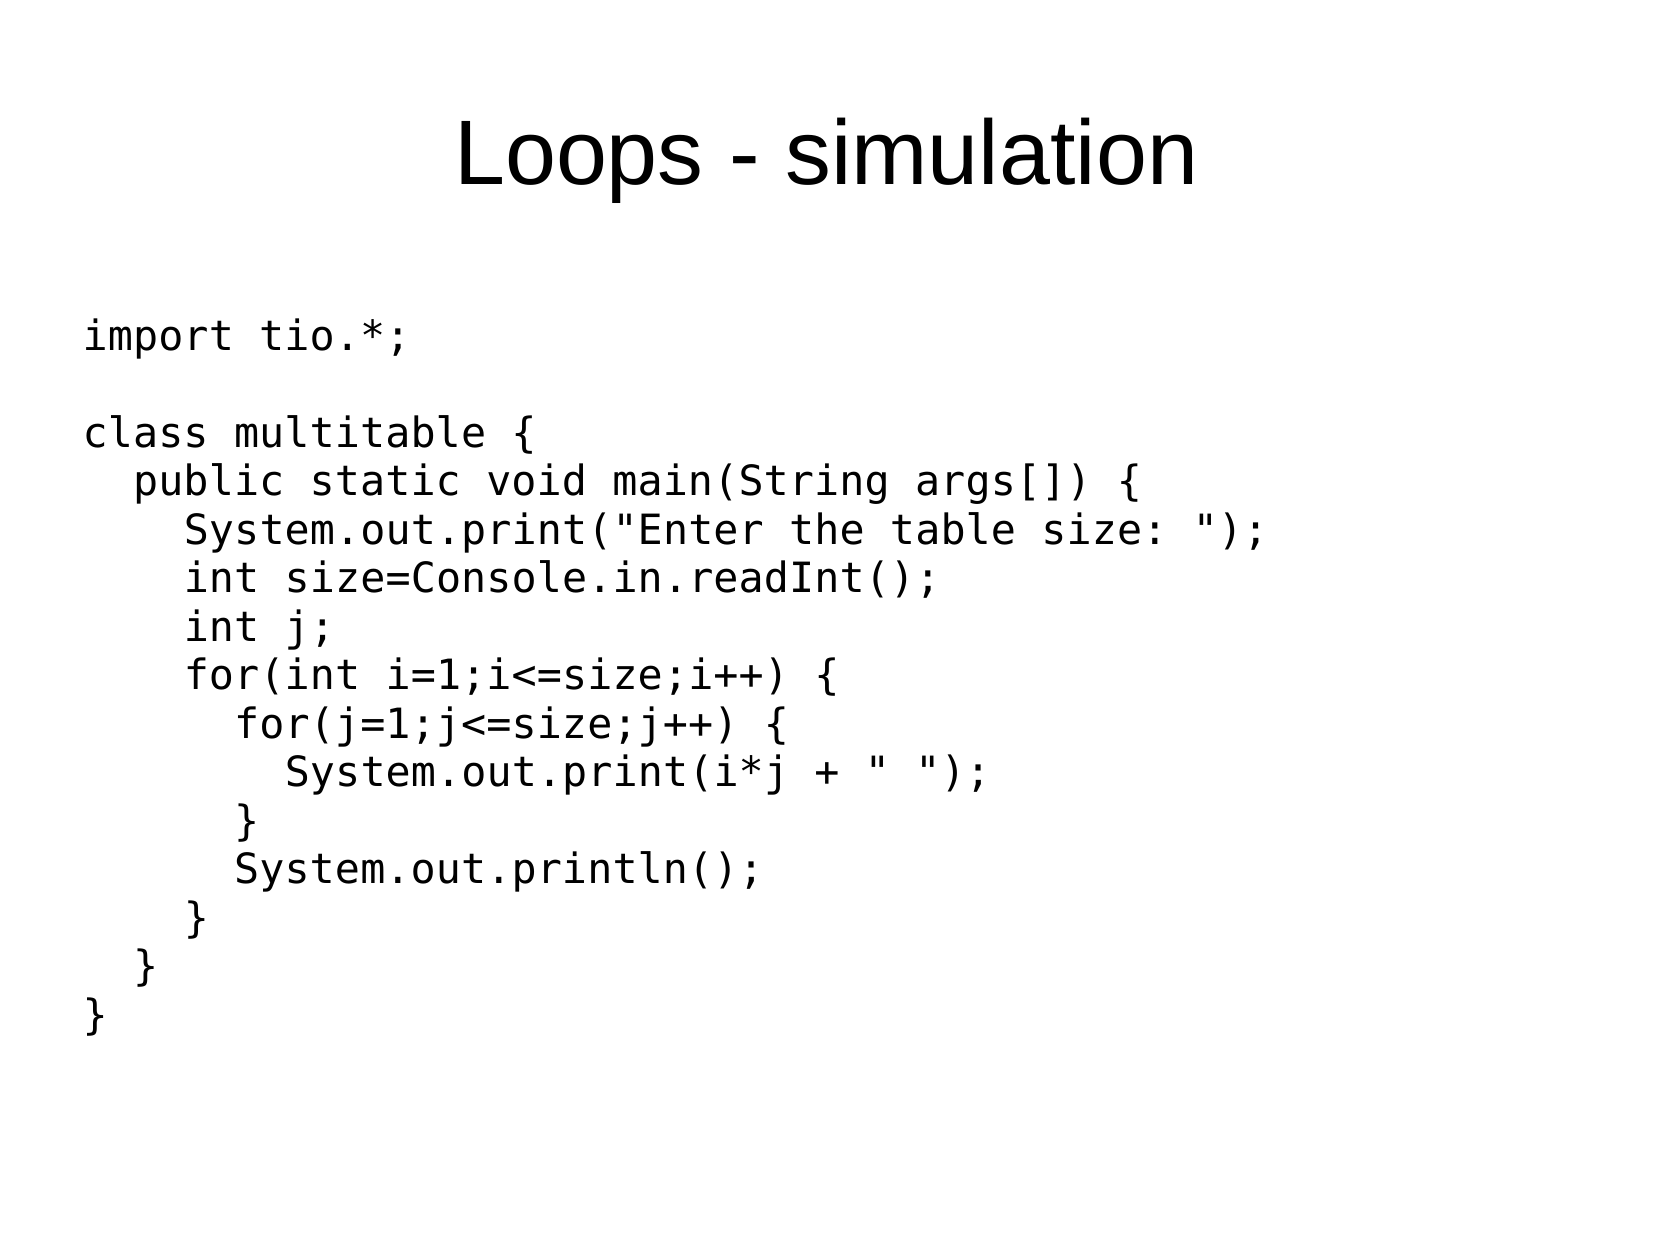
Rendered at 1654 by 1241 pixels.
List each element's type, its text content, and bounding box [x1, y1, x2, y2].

title Loops - simulation [82, 49, 1571, 257]
subtitle import tio.*; class multitable { public static void main(String args[]) { System.out.print("Enter the table size: "); int size=Console.in.readInt(); int j; for(int i=1;i<=size;i++) { for(j=1;j<=size;j++) { System.out.print(i*j + " "); } System.out.println(); } } } [82, 290, 1571, 1109]
